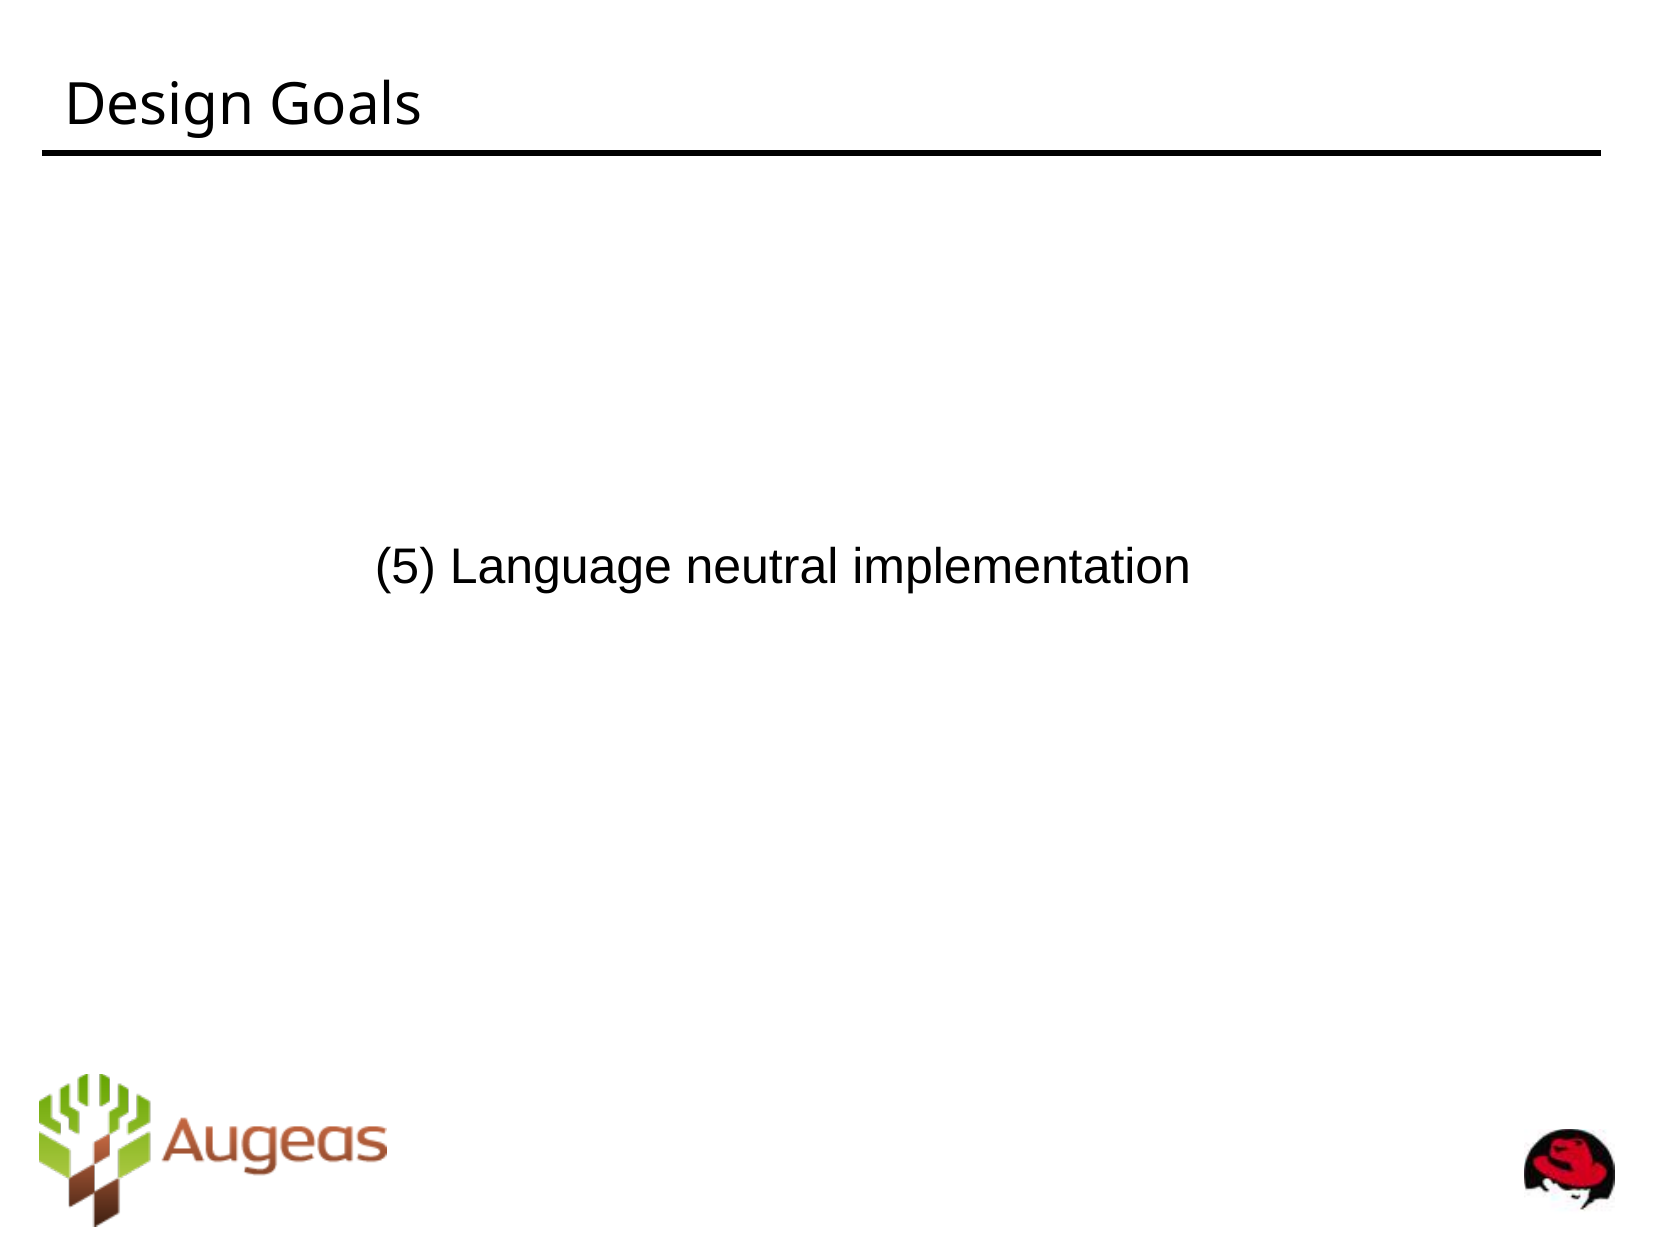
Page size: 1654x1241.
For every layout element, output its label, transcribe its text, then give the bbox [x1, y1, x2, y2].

title Design Goals [64, 42, 1496, 161]
list (5) Language neutral implementation [71, 180, 1495, 1089]
picture [39, 1074, 387, 1227]
picture [1524, 1129, 1615, 1220]
